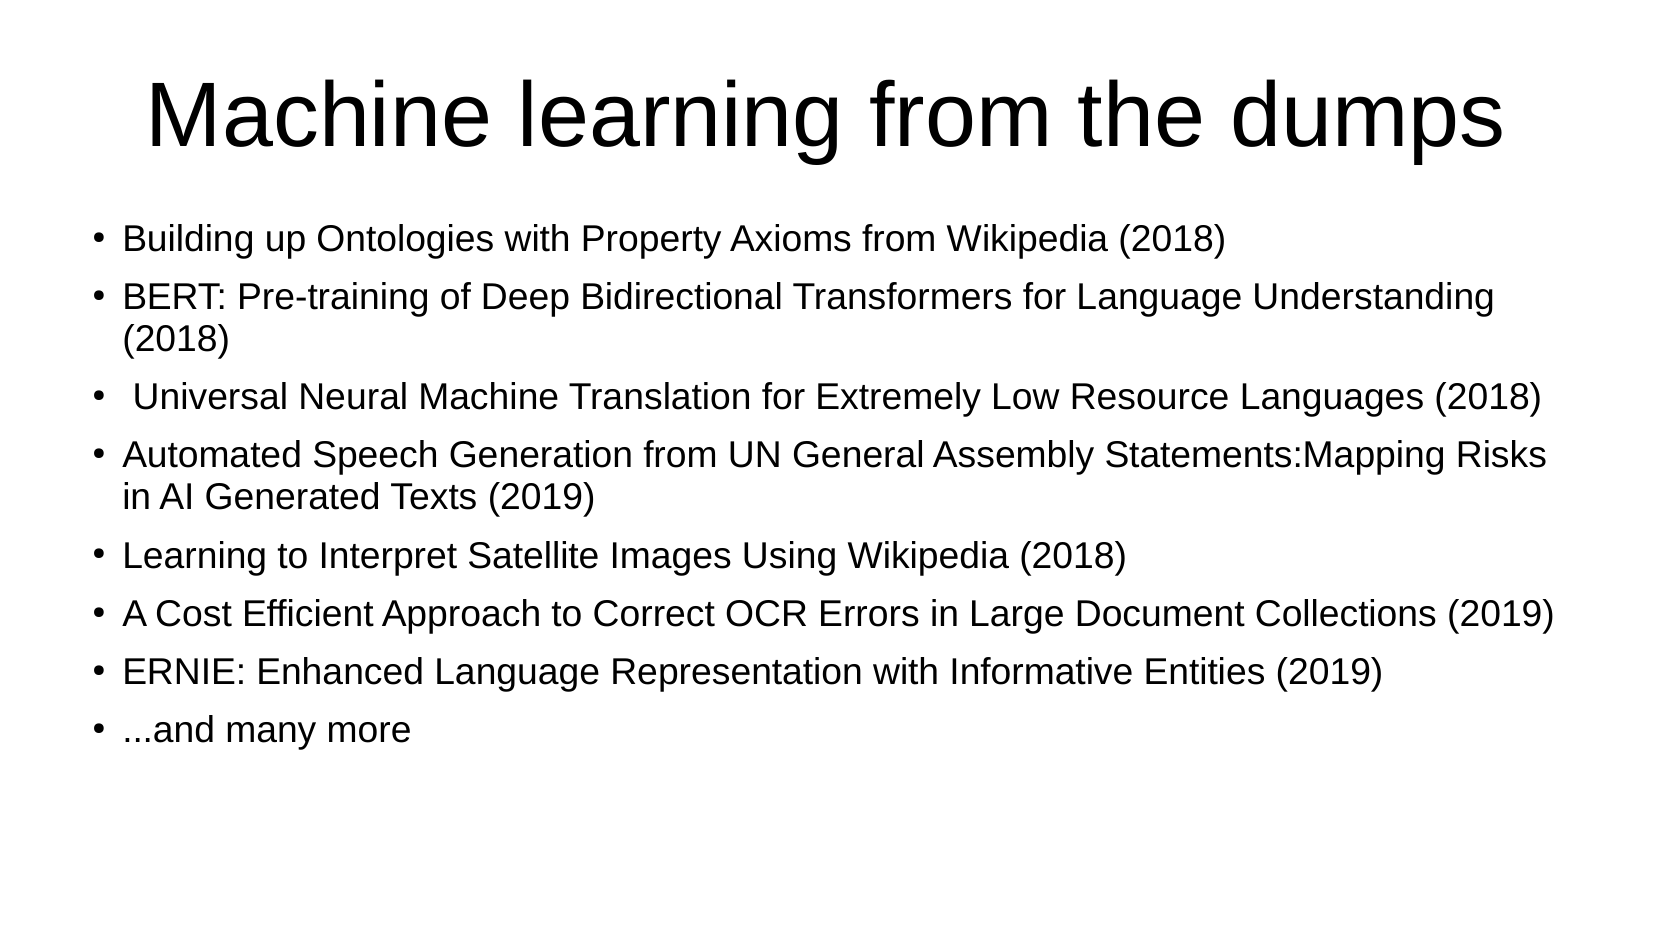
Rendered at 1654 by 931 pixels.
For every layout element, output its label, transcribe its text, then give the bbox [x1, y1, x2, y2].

title Machine learning from the dumps [82, 37, 1571, 193]
list Building up Ontologies with Property Axioms from Wikipedia (2018) BERT: Pre-training of Deep Bidirectional Transformers for Language Understanding (2018) Universal Neural Machine Translation for Extremely Low Resource Languages (2018) Automated Speech Generation from UN General Assembly Statements:Mapping Risks in AI Generated Texts (2019) Learning to Interpret Satellite Images Using Wikipedia (2018) A Cost Efficient Approach to Correct OCR Errors in Large Document Collections (2019) ERNIE: Enhanced Language Representation with Informative Entities (2019) ...and many more [82, 217, 1571, 758]
